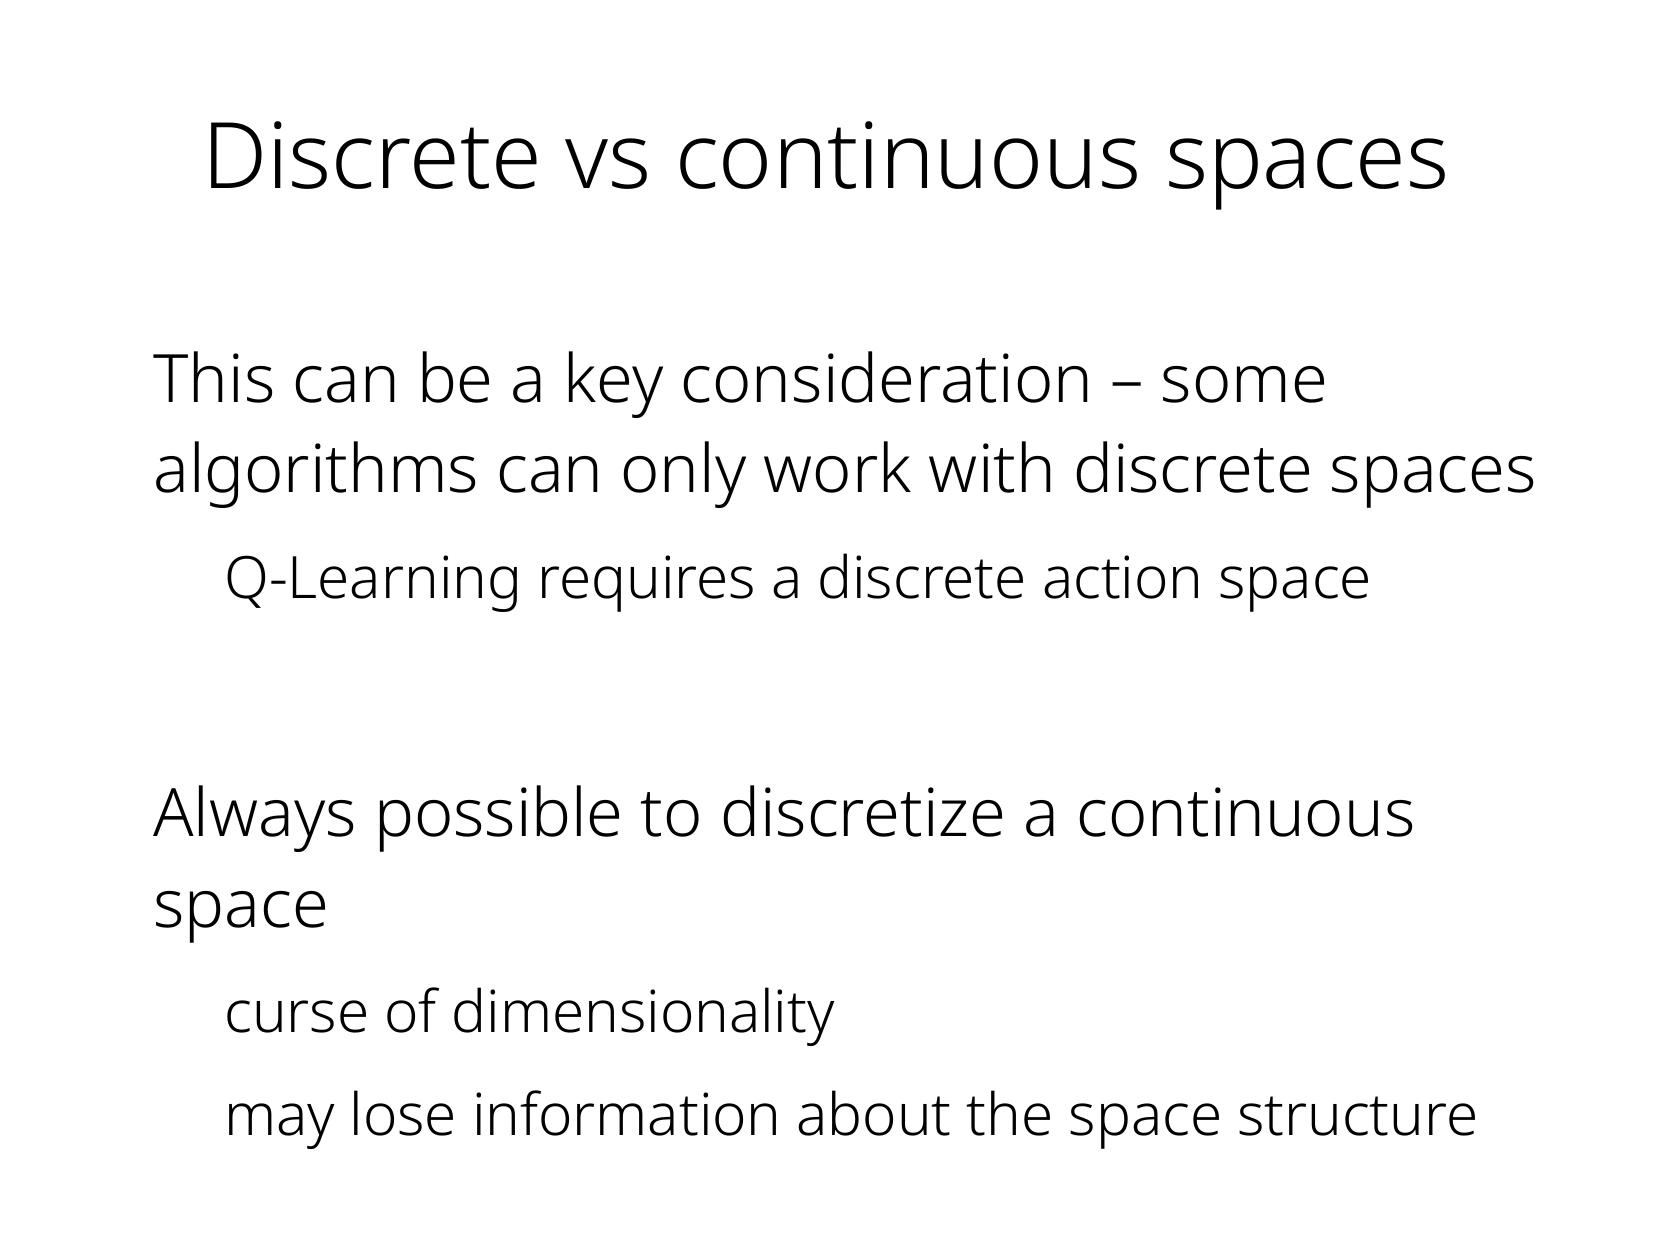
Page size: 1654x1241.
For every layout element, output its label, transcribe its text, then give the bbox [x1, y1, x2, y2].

list This can be a key consideration – some algorithms can only work with discrete spaces Q-Learning requires a discrete action space Always possible to discretize a continuous space curse of dimensionality may lose information about the space structure [82, 330, 1571, 1182]
title Discrete vs continuous spaces [82, 49, 1571, 257]
